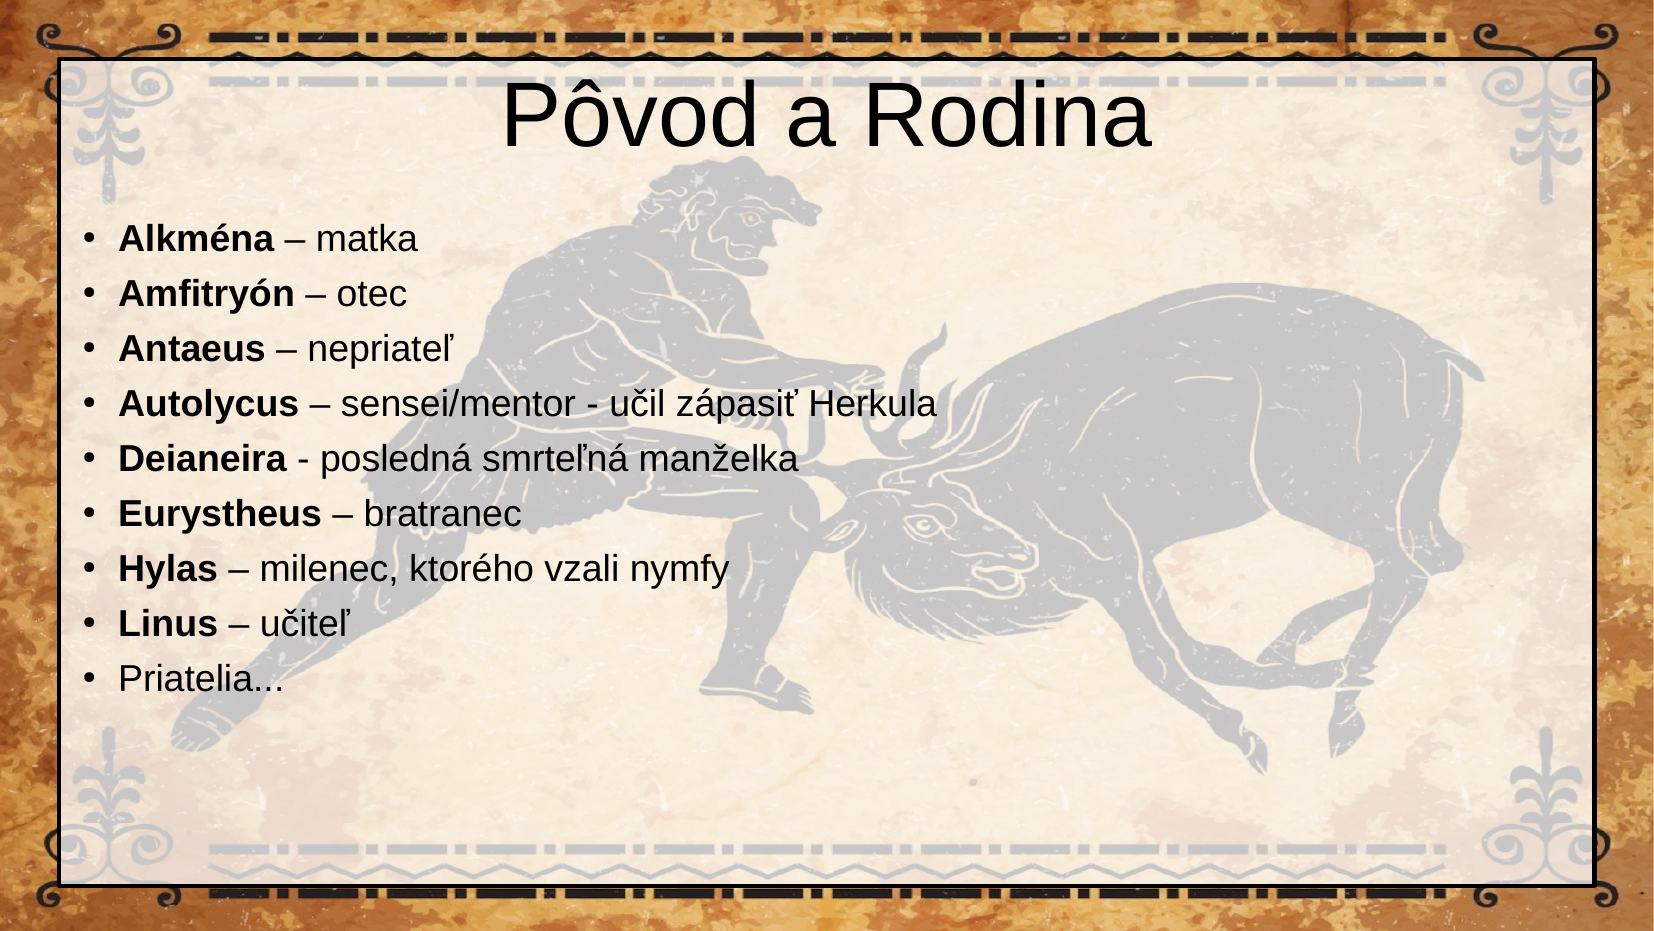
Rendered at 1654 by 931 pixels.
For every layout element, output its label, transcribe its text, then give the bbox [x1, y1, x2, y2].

text_box [59, 59, 1595, 886]
title Pôvod a Rodina [82, 37, 1571, 193]
picture [0, 0, 1654, 931]
subtitle Alkména – matka Amfitryón – otec Antaeus – nepriateľ Autolycus – sensei/mentor - učil zápasiť Herkula Deianeira - posledná smrteľná manželka Eurystheus – bratranec Hylas – milenec, ktorého vzali nymfy Linus – učiteľ Priatelia... [82, 217, 1571, 758]
